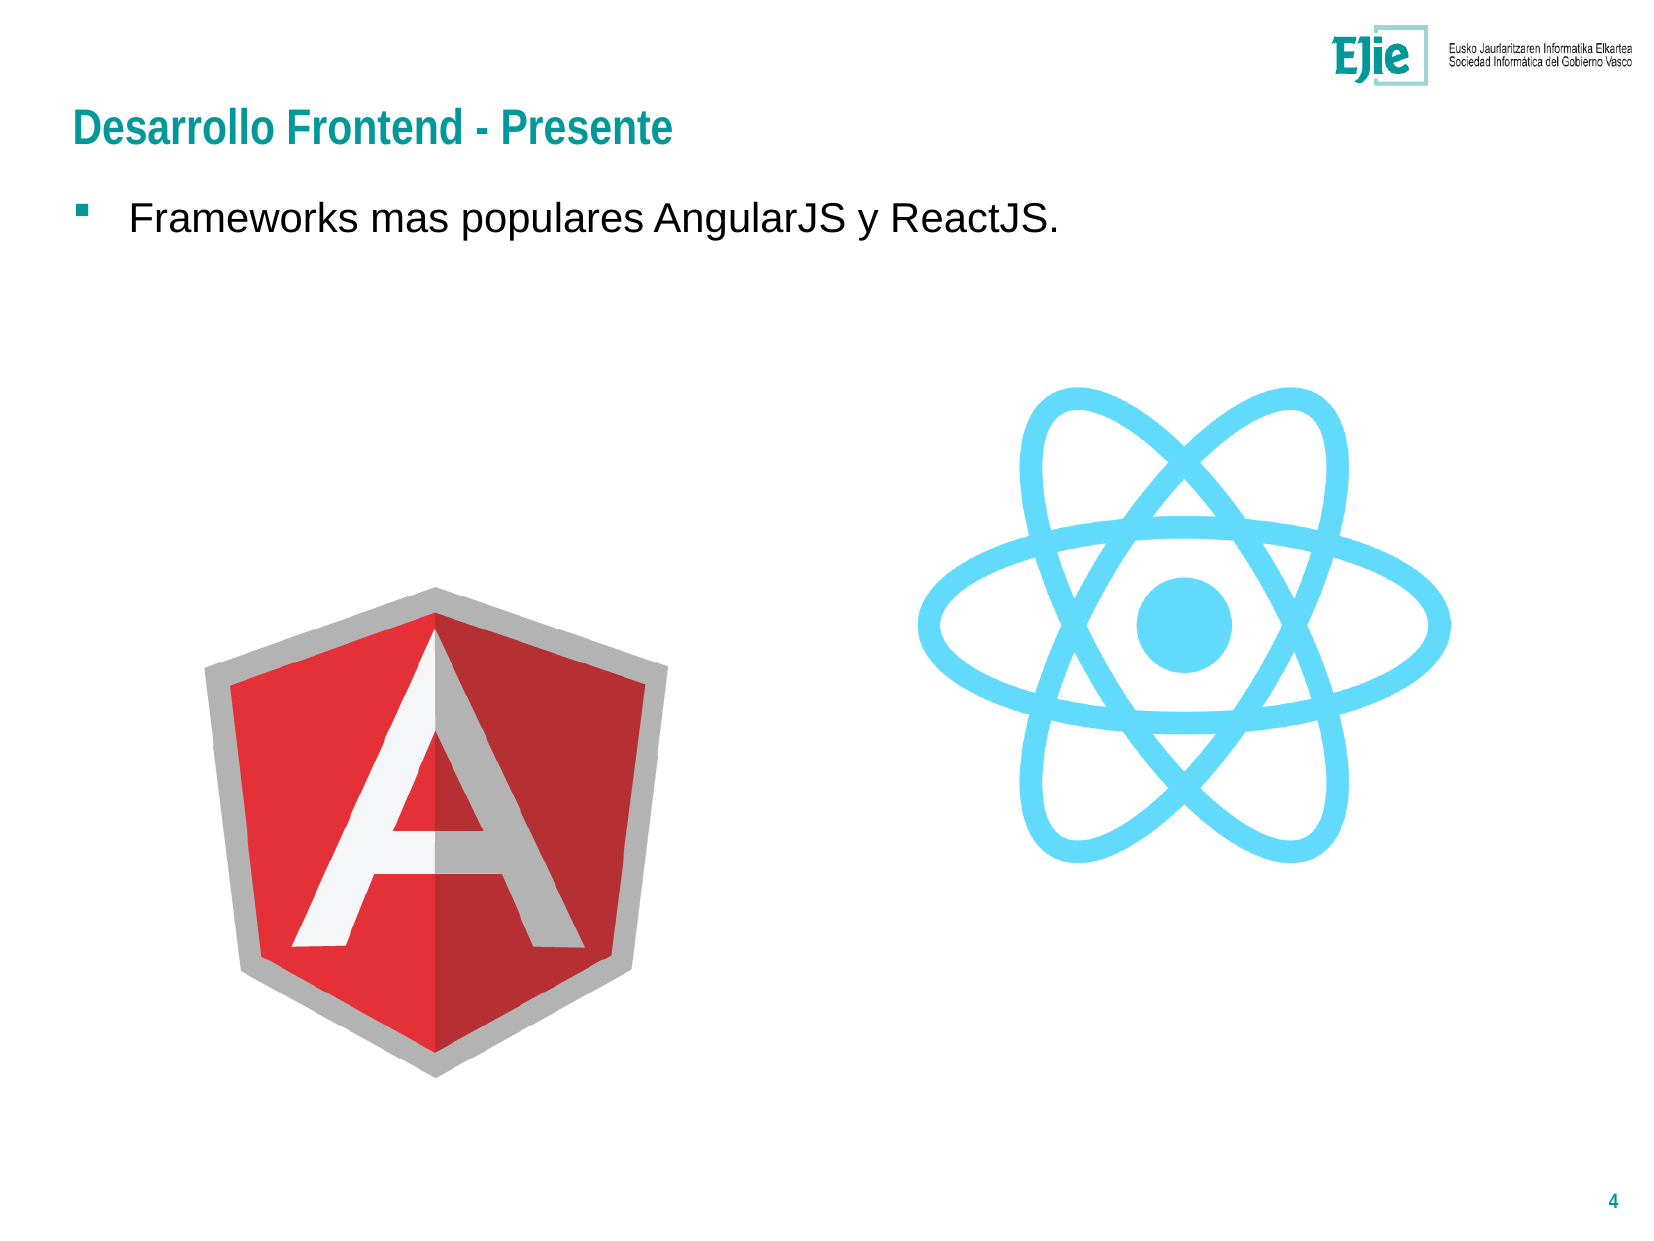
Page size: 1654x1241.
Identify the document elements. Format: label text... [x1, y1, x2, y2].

title Desarrollo Frontend - Presente [57, 7, 1248, 162]
list Frameworks mas populares AngularJS y ReactJS. [57, 183, 1596, 296]
picture [0, 330, 1489, 1241]
picture [1331, 24, 1632, 86]
slide_number <número> [1583, 1166, 1644, 1233]
